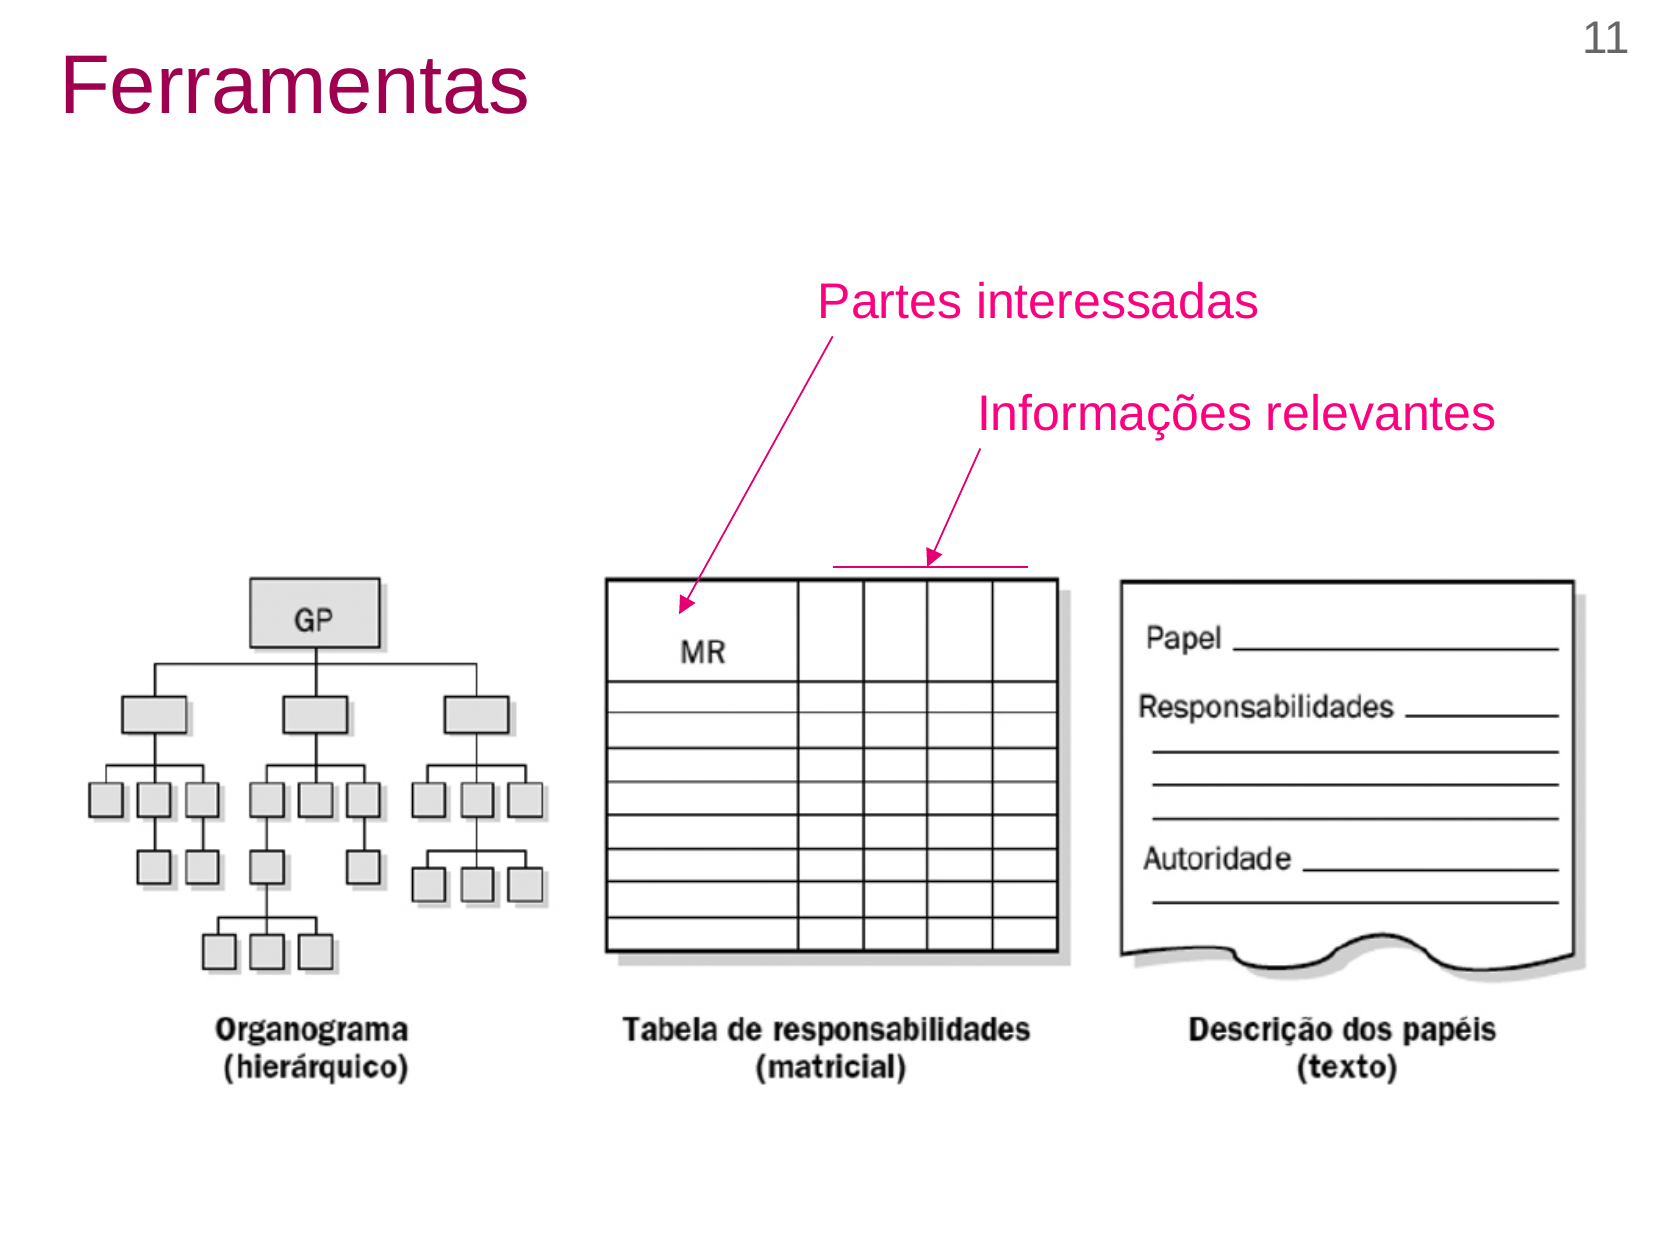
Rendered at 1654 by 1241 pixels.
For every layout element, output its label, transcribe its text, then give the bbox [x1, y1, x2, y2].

picture [79, 566, 1594, 1091]
title Ferramentas [59, 29, 1595, 148]
text_box Partes interessadas [803, 265, 1275, 337]
text_box Informações relevantes [962, 377, 1512, 449]
